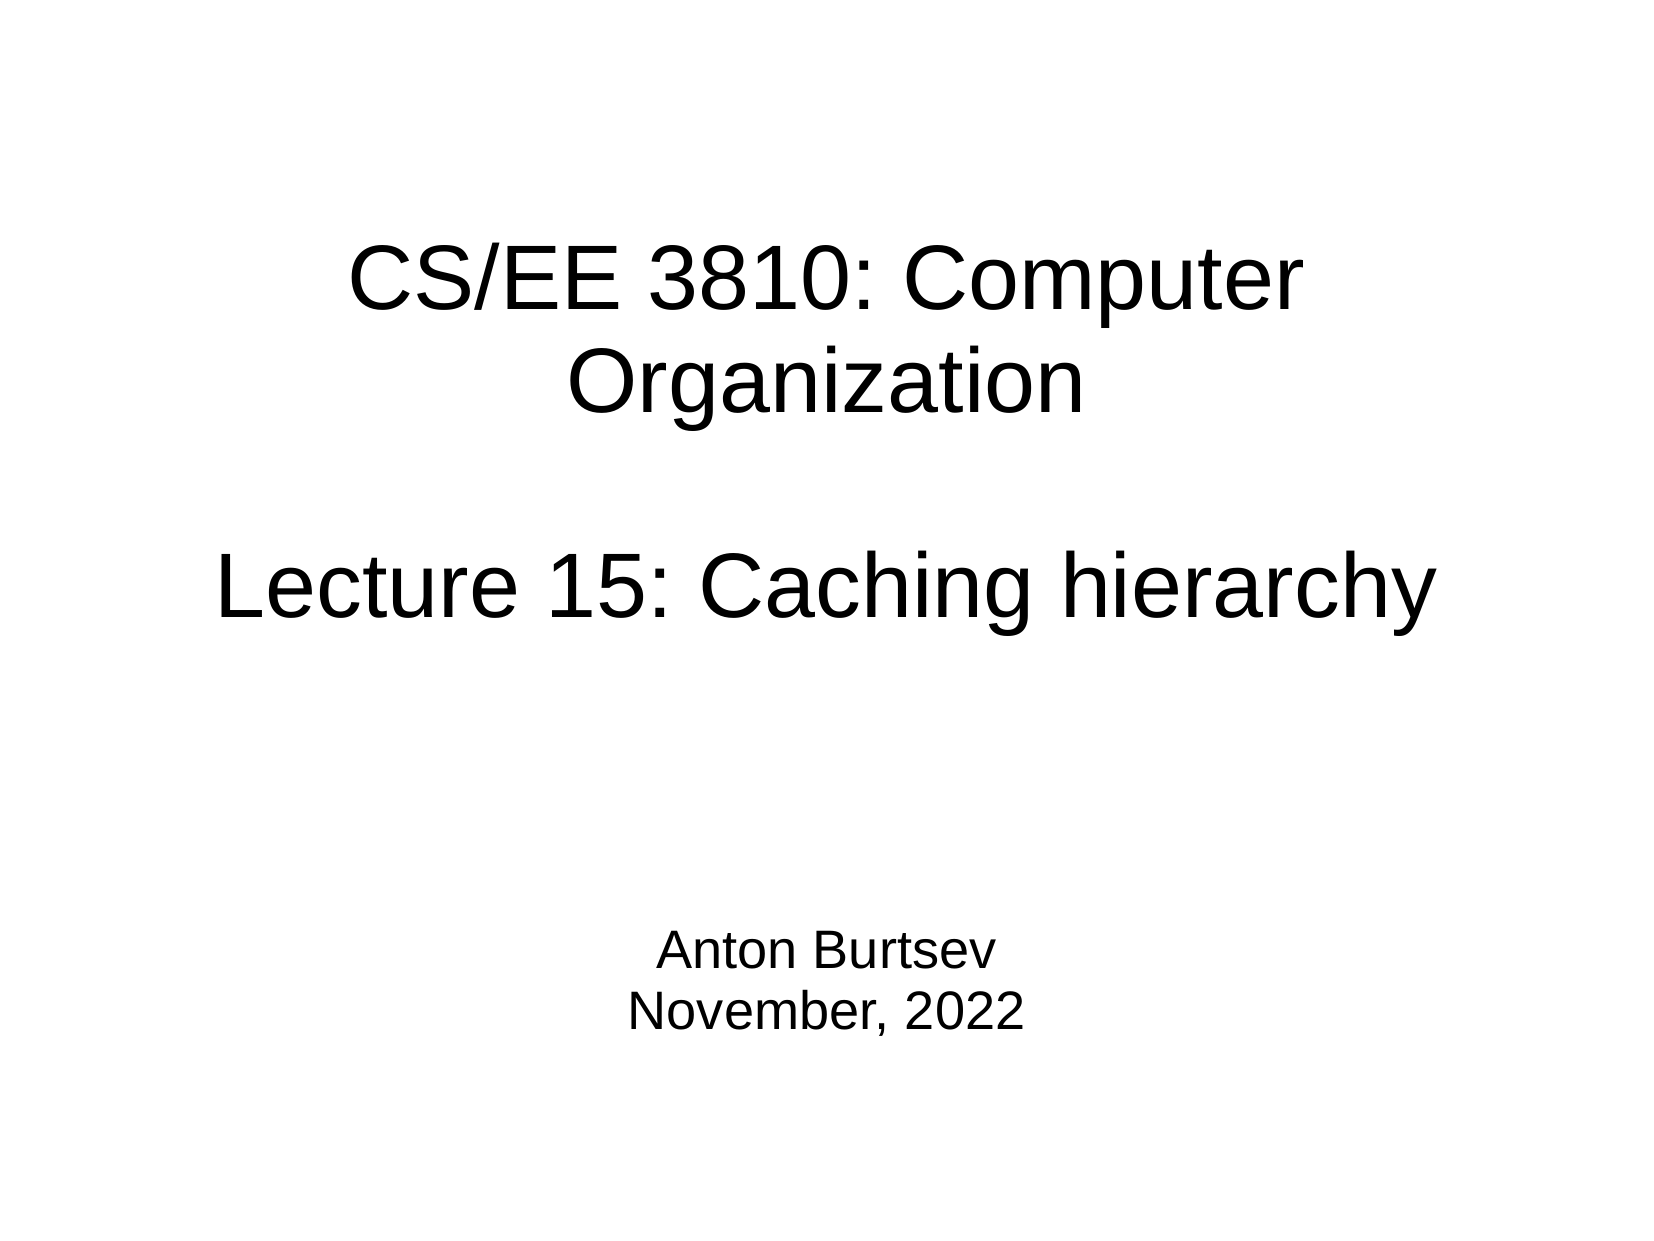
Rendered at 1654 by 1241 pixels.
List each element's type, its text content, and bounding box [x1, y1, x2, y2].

title CS/EE 3810: Computer Organization Lecture 15: Caching hierarchy [82, 113, 1571, 637]
subtitle Anton Burtsev November, 2022 [82, 637, 1571, 1109]
